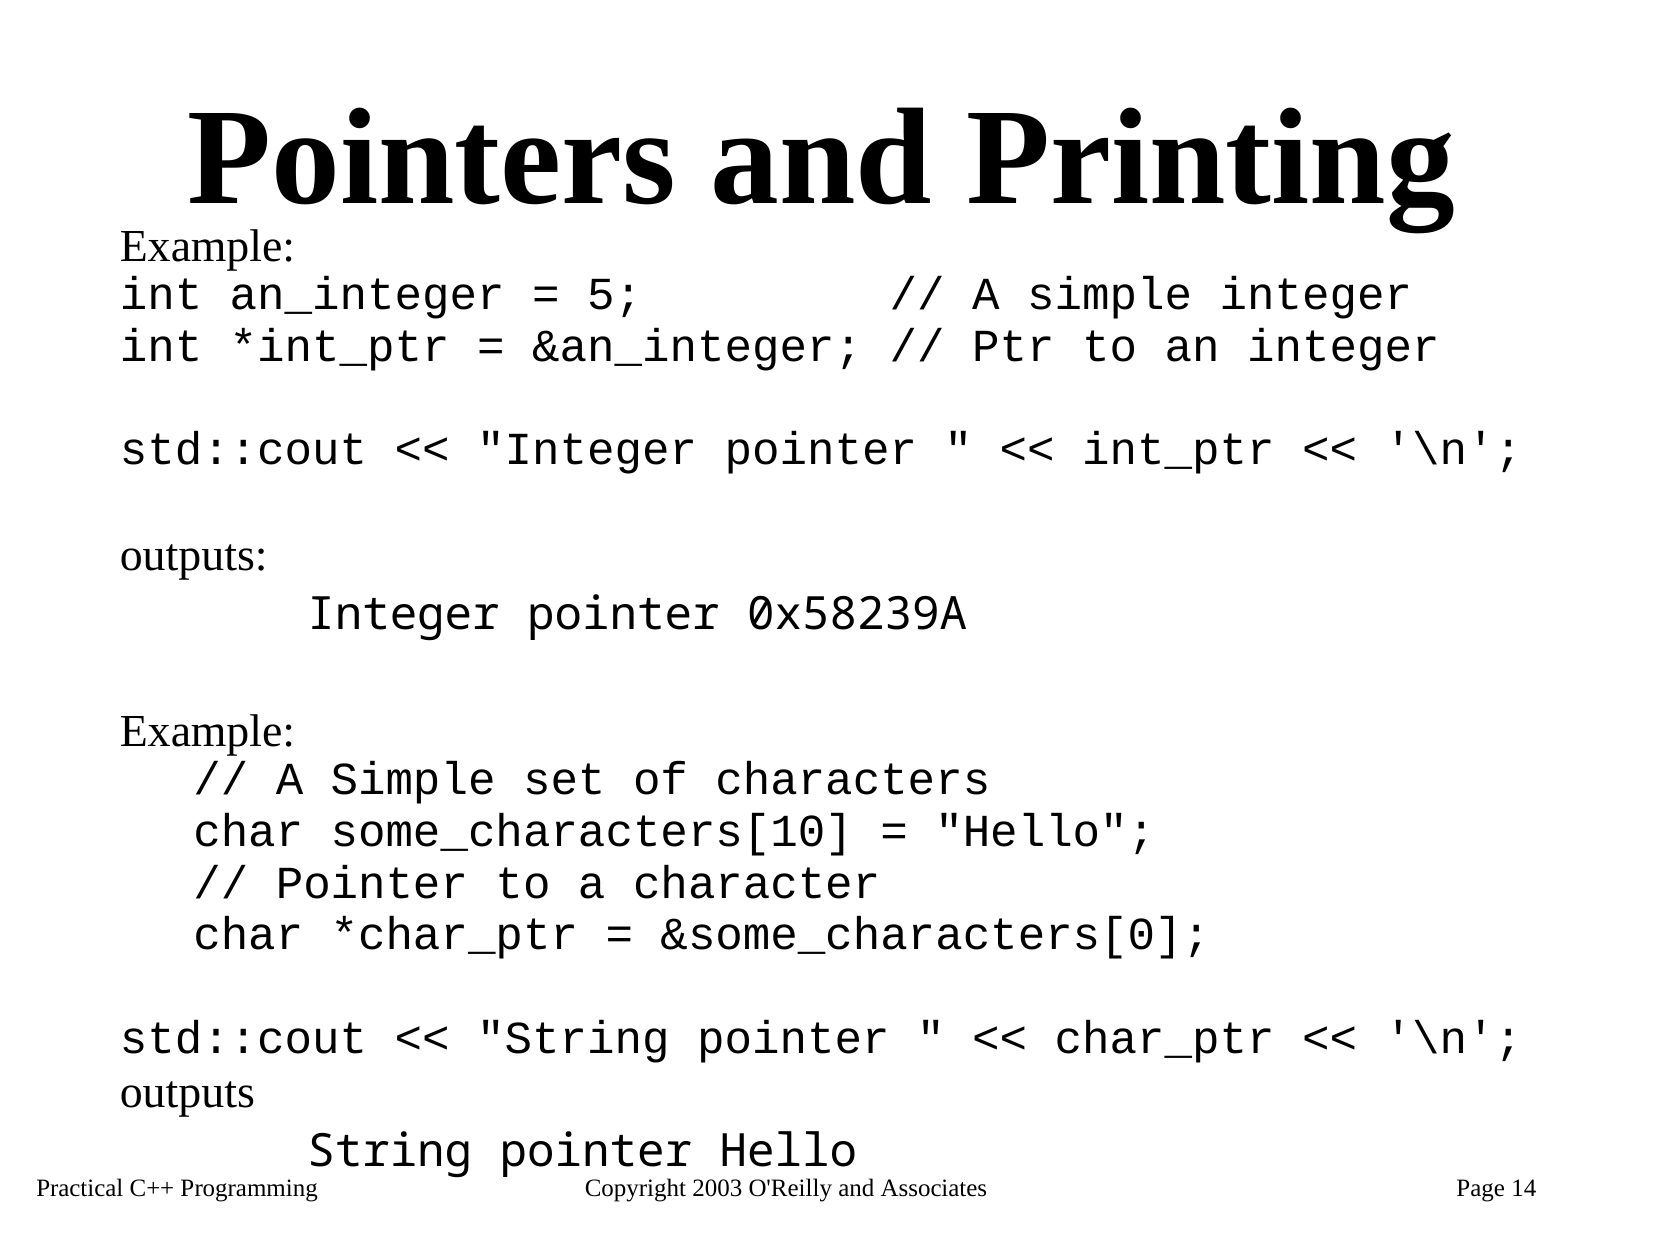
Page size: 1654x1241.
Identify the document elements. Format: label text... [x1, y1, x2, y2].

title Pointers and Printing [115, 53, 1528, 261]
subtitle Example: int an_integer = 5; // A simple integer int *int_ptr = &an_integer; // Ptr to an integer std::cout << "Integer pointer " << int_ptr << '\n'; outputs: Integer pointer 0x58239A Example: // A Simple set of characters char some_characters[10] = "Hello"; // Pointer to a character char *char_ptr = &some_characters[0]; std::cout << "String pointer " << char_ptr << '\n'; outputs String pointer Hello [119, 256, 1532, 1144]
